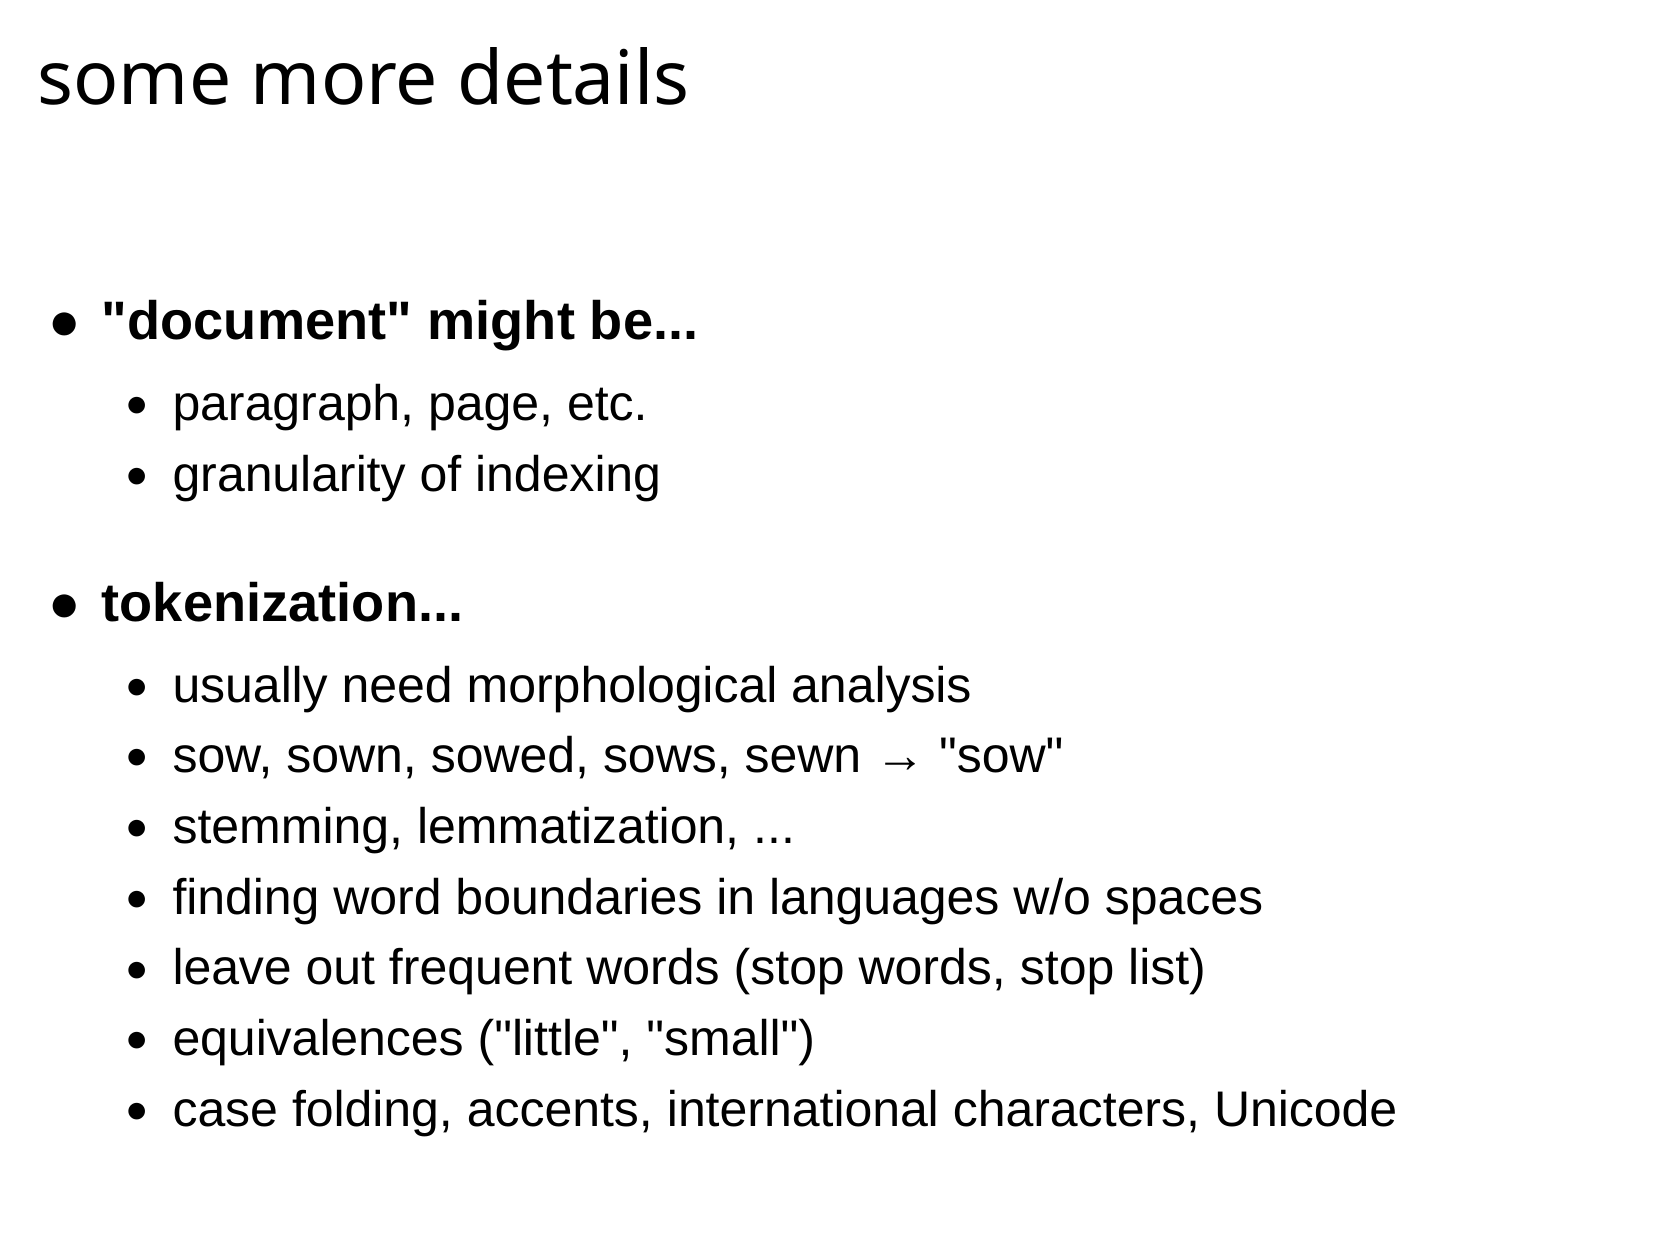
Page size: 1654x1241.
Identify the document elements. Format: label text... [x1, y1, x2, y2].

title some more details [37, 0, 1613, 151]
list "document" might be... paragraph, page, etc. granularity of indexing tokenization... usually need morphological analysis sow, sown, sowed, sows, sewn → "sow" stemming, lemmatization, ... finding word boundaries in languages w/o spaces leave out frequent words (stop words, stop list) equivalences ("little", "small") case folding, accents, international characters, Unicode [30, 194, 1654, 1233]
